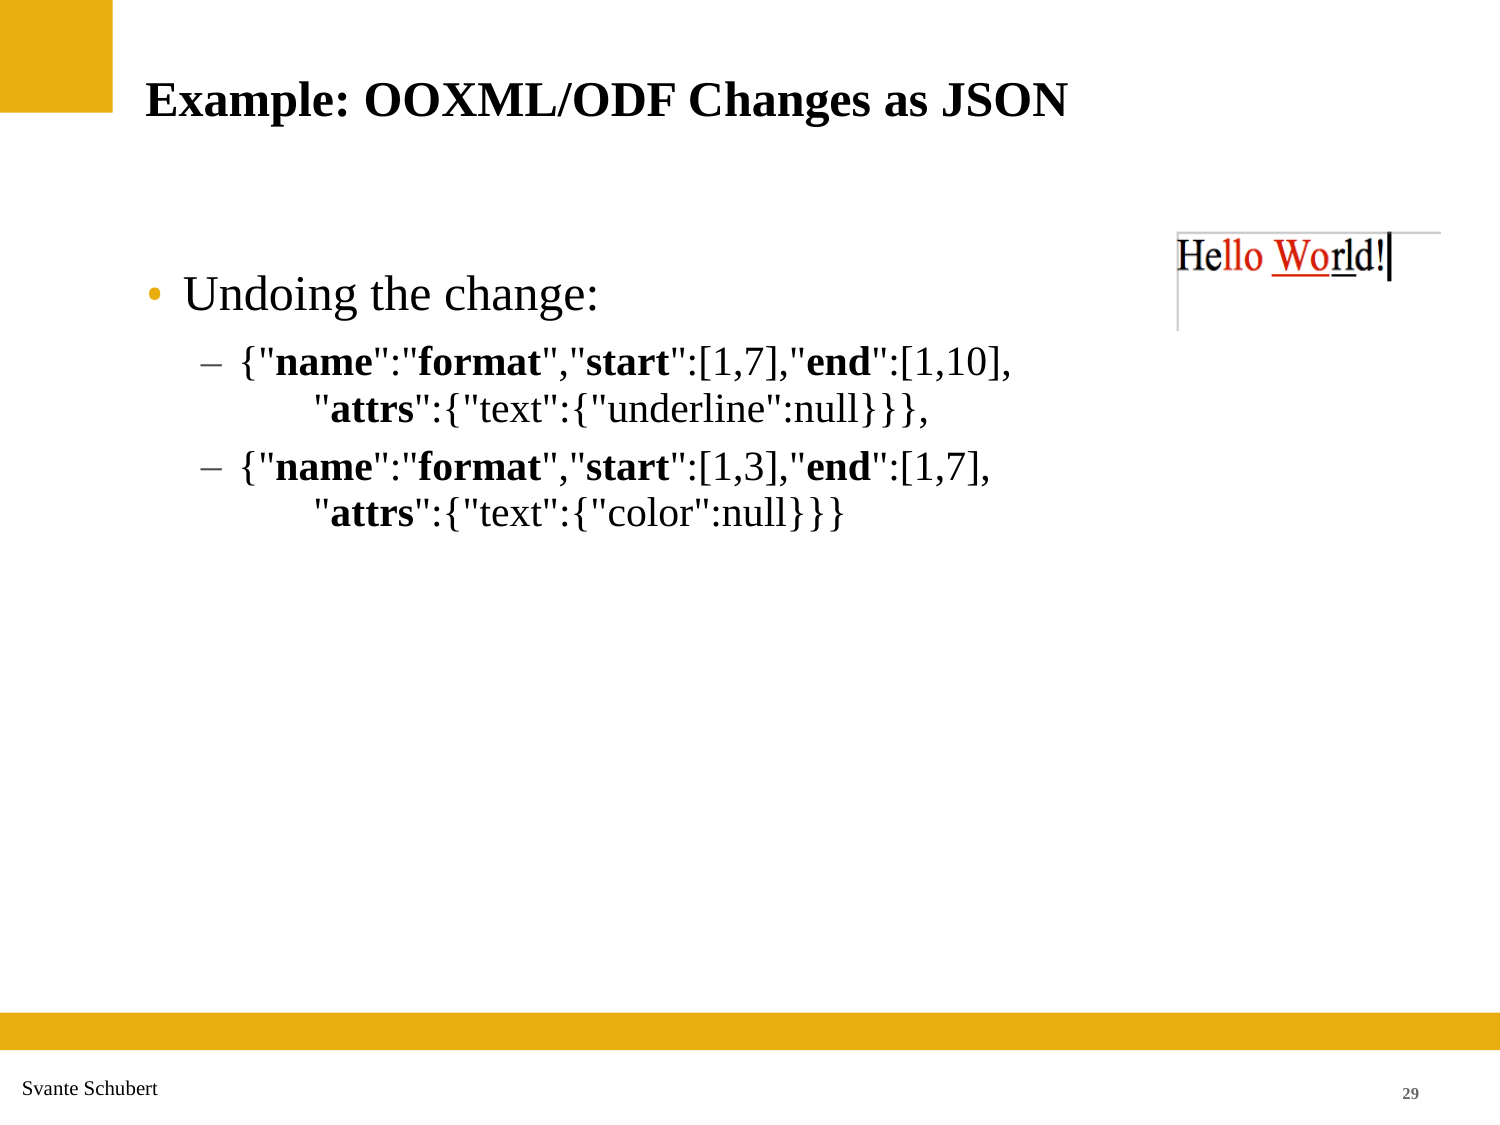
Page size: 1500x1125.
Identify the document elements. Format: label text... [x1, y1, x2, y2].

picture [1123, 149, 1441, 331]
title Example: OOXML/ODF Changes as JSON [145, 67, 1388, 219]
list Undoing the change: {"name":"format","start":[1,7],"end":[1,10], "attrs":{"text":{"underline":null}}}, {"name":"format","start":[1,3],"end":[1,7], "attrs":{"text":{"color":null}}} [145, 265, 1423, 1009]
